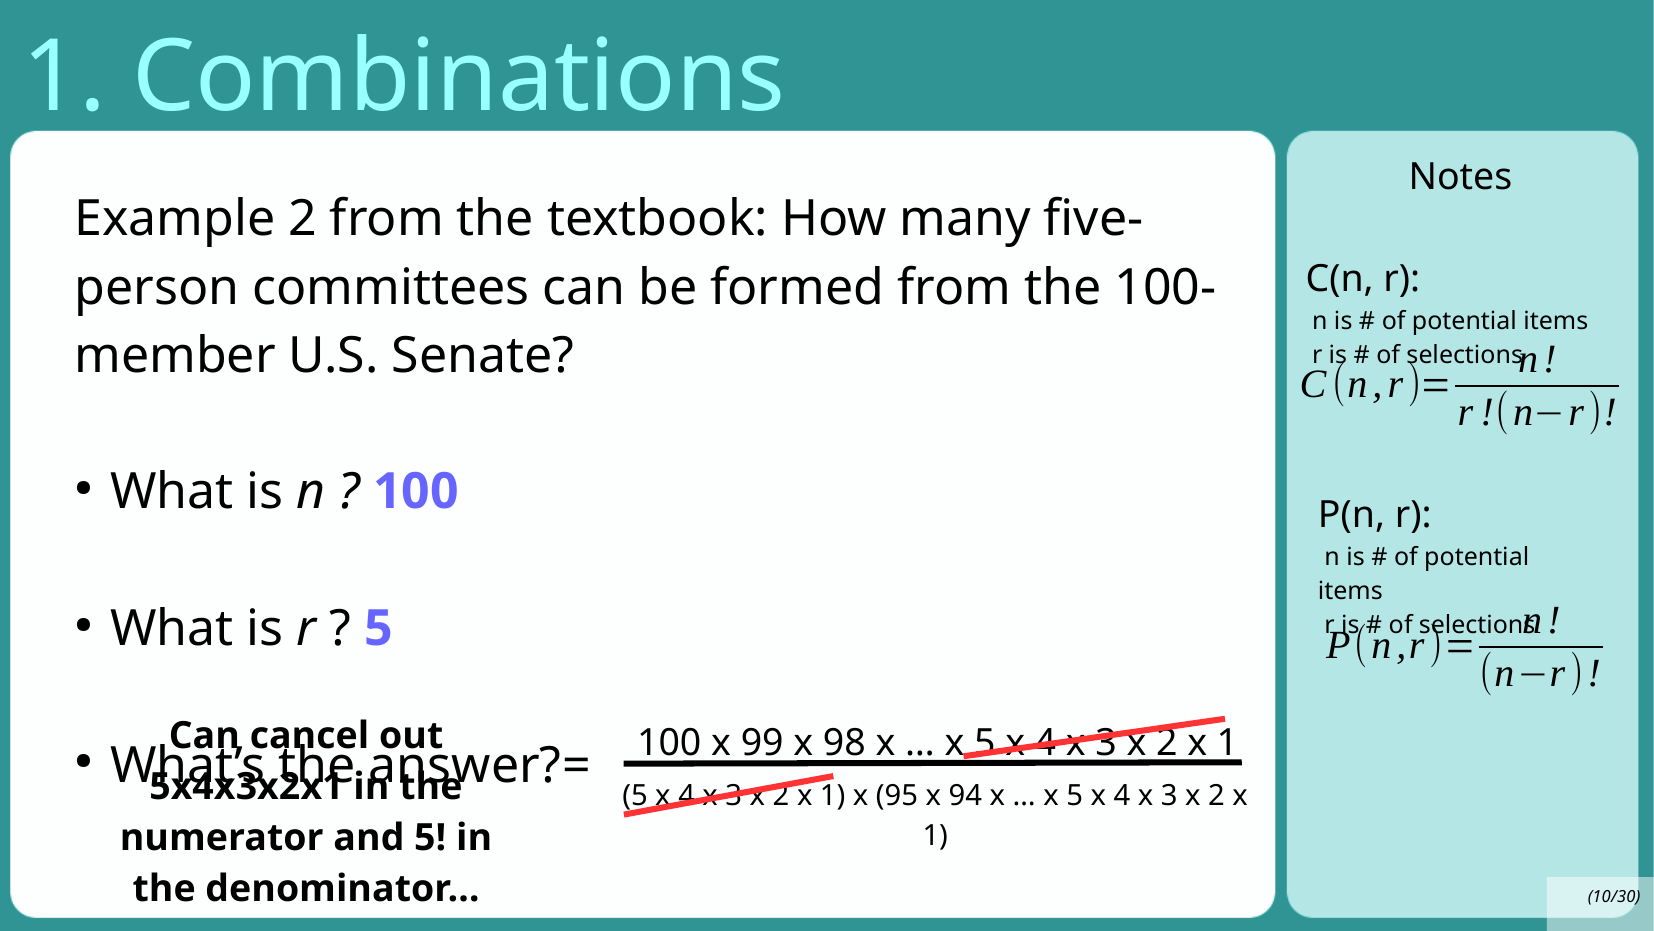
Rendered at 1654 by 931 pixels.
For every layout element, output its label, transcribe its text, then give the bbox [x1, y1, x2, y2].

chart [1313, 598, 1614, 698]
text_box (<number>/30) [1546, 877, 1654, 931]
text_box = [535, 721, 618, 793]
text_box Example 2 from the textbook: How many five-person committees can be formed from the 100-member U.S. Senate? What is n ? 100 What is r ? 5 What’s the answer? [74, 182, 1244, 743]
picture [0, 0, 1654, 931]
title 1. Combinations [22, 13, 1511, 130]
chart [1289, 337, 1632, 437]
text_box 100 x 99 x 98 x … x 5 x 4 x 3 x 2 x 1 [622, 707, 1274, 765]
text_box (5 x 4 x 3 x 2 x 1) x (95 x 94 x … x 5 x 4 x 3 x 2 x 1) [596, 767, 1274, 847]
text_box P(n, r): n is # of potential items r is # of selections [1303, 480, 1607, 621]
text_box Can cancel out 5x4x3x2x1 in the numerator and 5! in the denominator… [85, 701, 528, 885]
text_box Notes C(n, r): n is # of potential items r is # of selections [1290, 141, 1631, 337]
